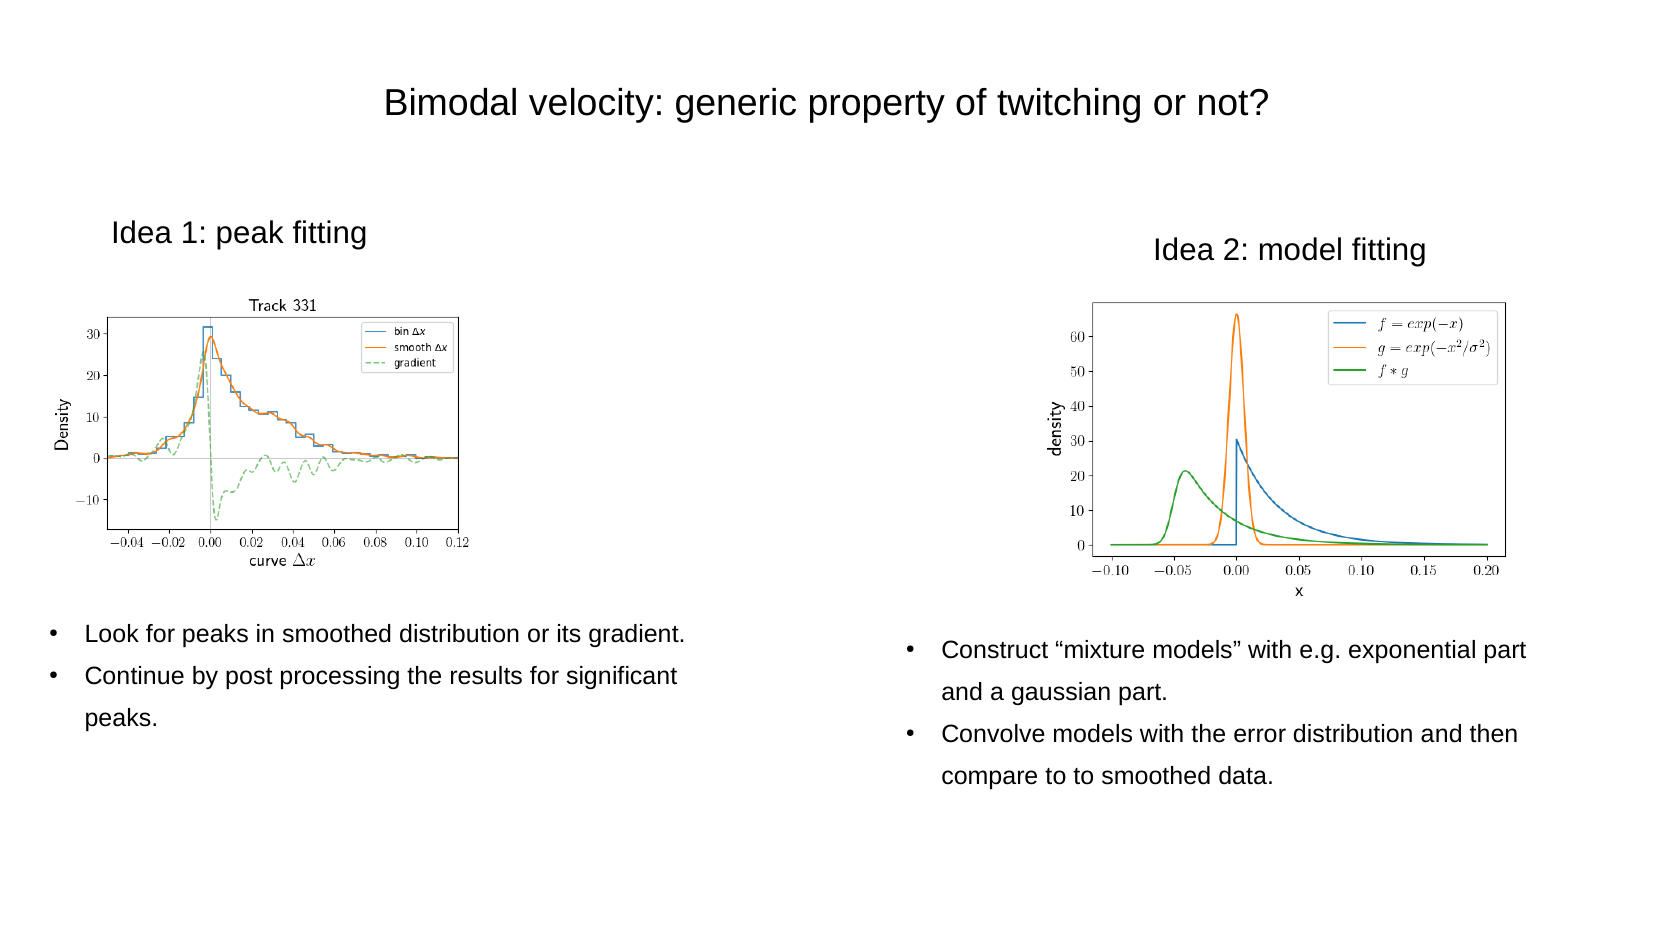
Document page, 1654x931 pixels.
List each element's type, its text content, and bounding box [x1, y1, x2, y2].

picture [44, 288, 481, 580]
text_box Construct “mixture models” with e.g. exponential part and a gaussian part. Convolve models with the error distribution and then compare to to smoothed data. [891, 614, 1581, 840]
text_box Idea 2: model fitting [1103, 225, 1477, 290]
picture [1035, 290, 1517, 612]
text_box Idea 1: peak fitting [60, 208, 414, 276]
text_box Look for peaks in smoothed distribution or its gradient. Continue by post processing the results for significant peaks. [34, 598, 724, 753]
title Bimodal velocity: generic property of twitching or not? [82, 45, 1571, 160]
